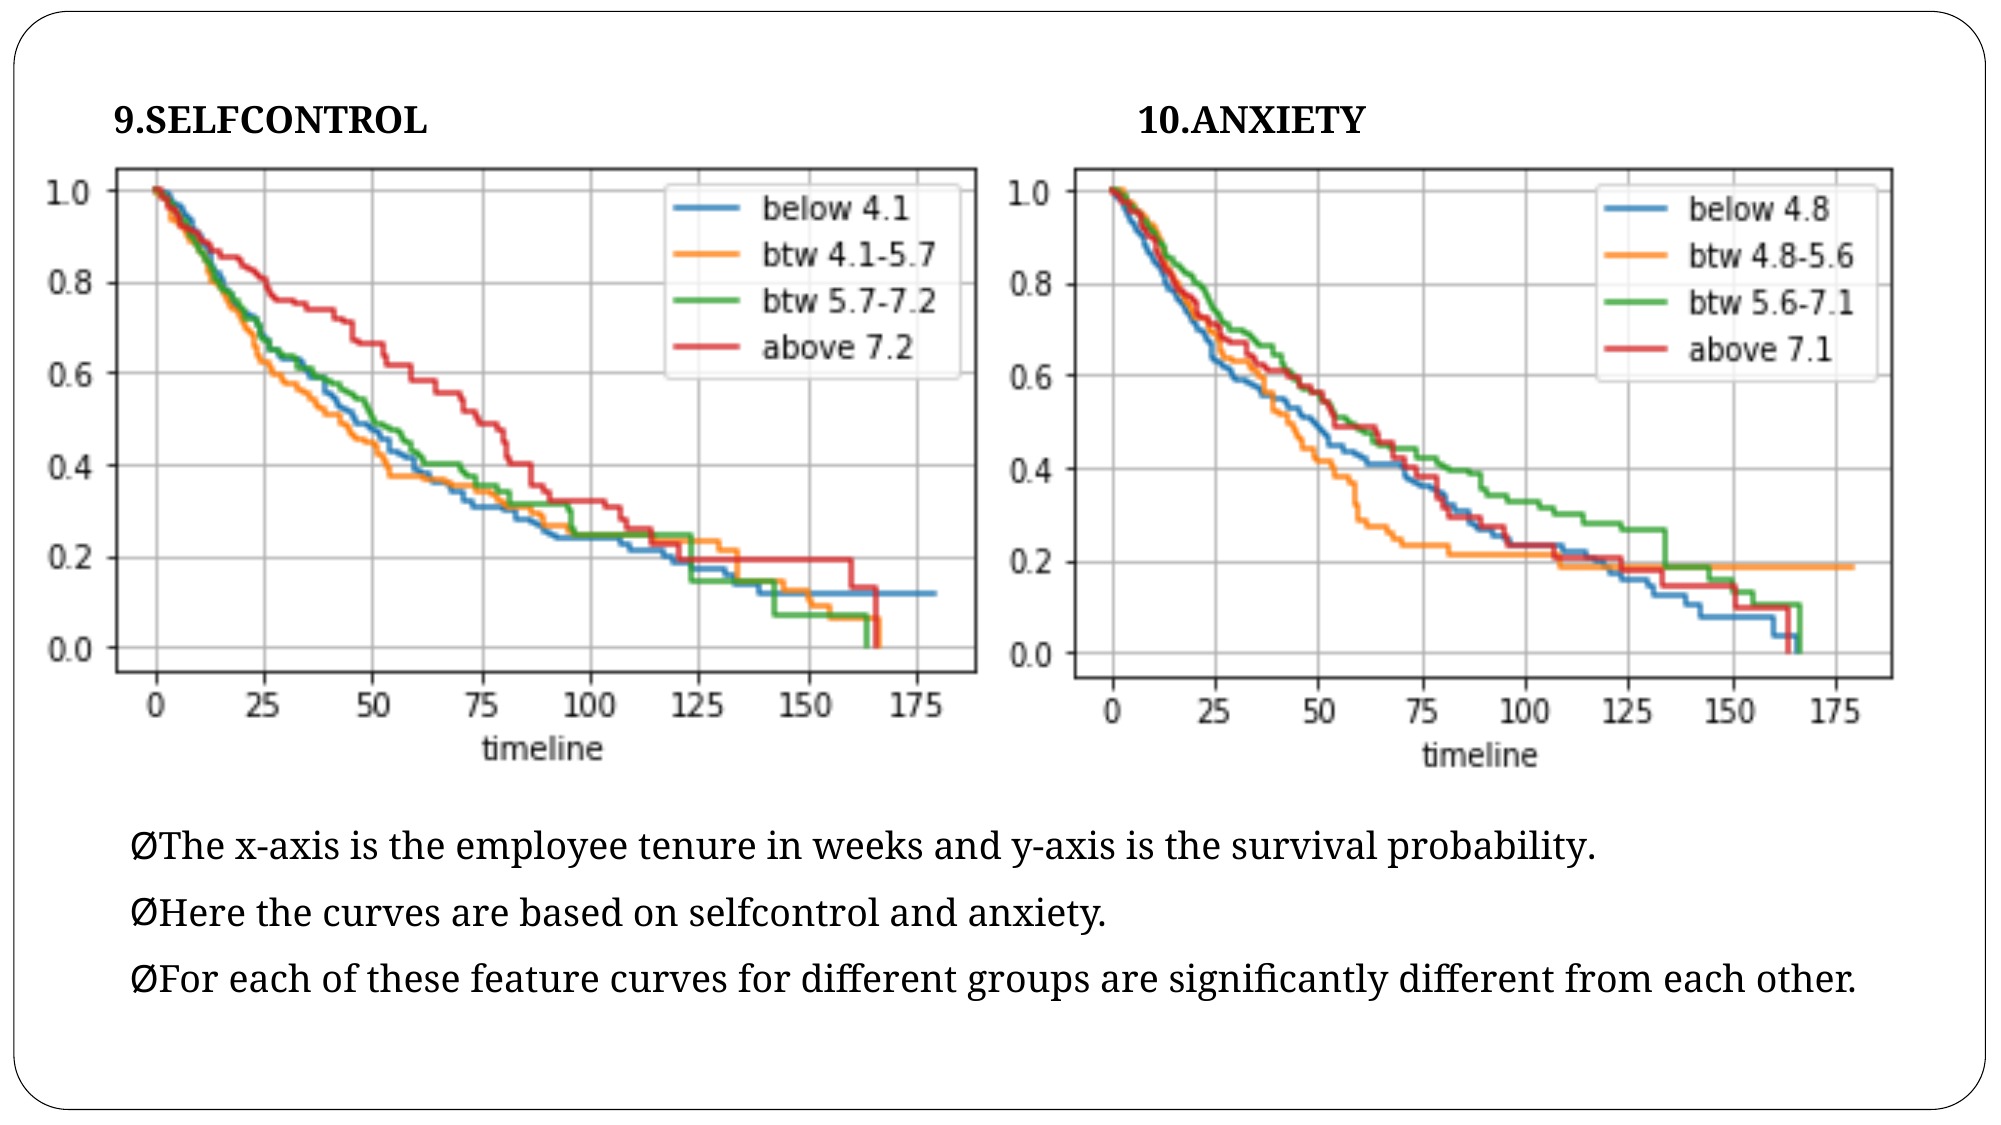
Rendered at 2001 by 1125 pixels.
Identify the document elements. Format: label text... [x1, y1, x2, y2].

text_box 9.SELFCONTROL 10.ANXIETY [88, 88, 1919, 150]
picture [24, 147, 1912, 796]
text_box The x-axis is the employee tenure in weeks and y-axis is the survival probability. Here the curves are based on selfcontrol and anxiety. For each of these feature curves for different groups are significantly different from each other. [114, 805, 1926, 1068]
